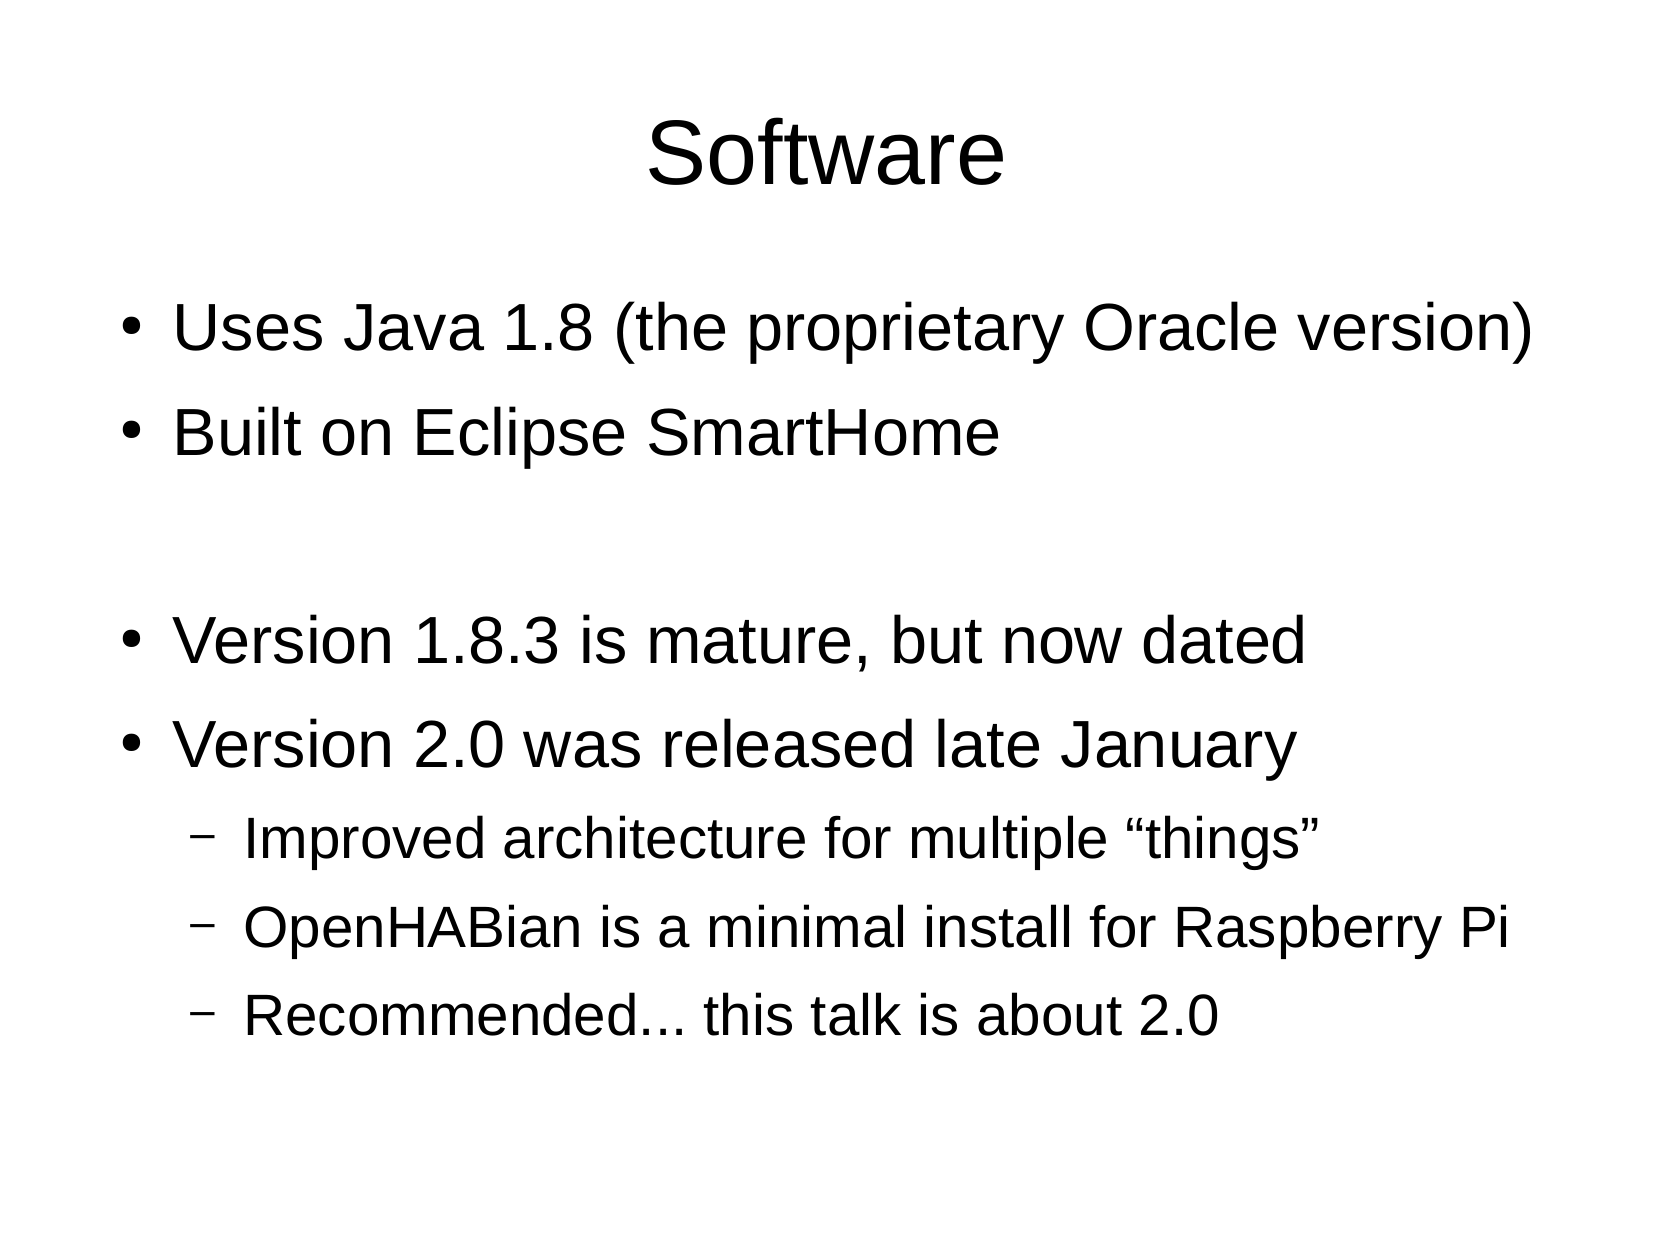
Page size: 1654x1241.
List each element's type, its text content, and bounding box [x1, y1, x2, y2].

title Software [82, 49, 1571, 257]
list Uses Java 1.8 (the proprietary Oracle version) Built on Eclipse SmartHome Version 1.8.3 is mature, but now dated Version 2.0 was released late January Improved architecture for multiple “things” OpenHABian is a minimal install for Raspberry Pi Recommended... this talk is about 2.0 [101, 290, 1591, 1010]
